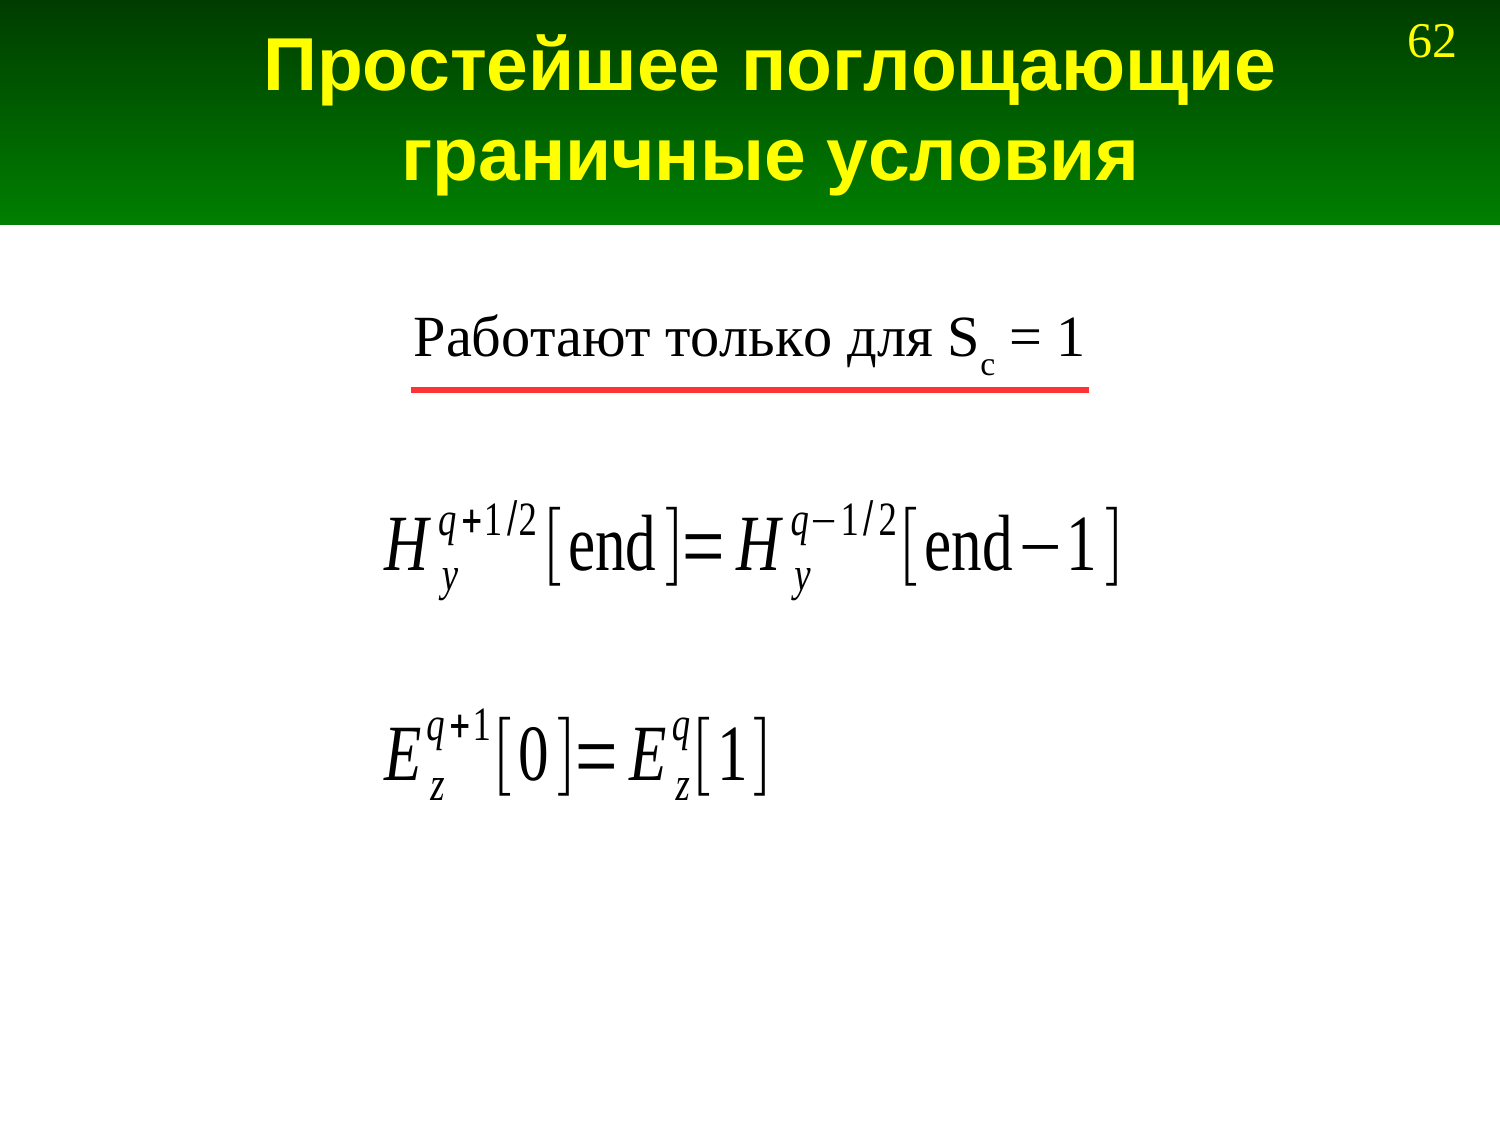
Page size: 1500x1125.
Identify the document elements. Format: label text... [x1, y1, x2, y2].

text_box Работают только для Sc = 1 [398, 290, 1102, 390]
chart [365, 490, 1135, 810]
title Простейшее поглощающие граничные условия [100, 7, 1441, 204]
